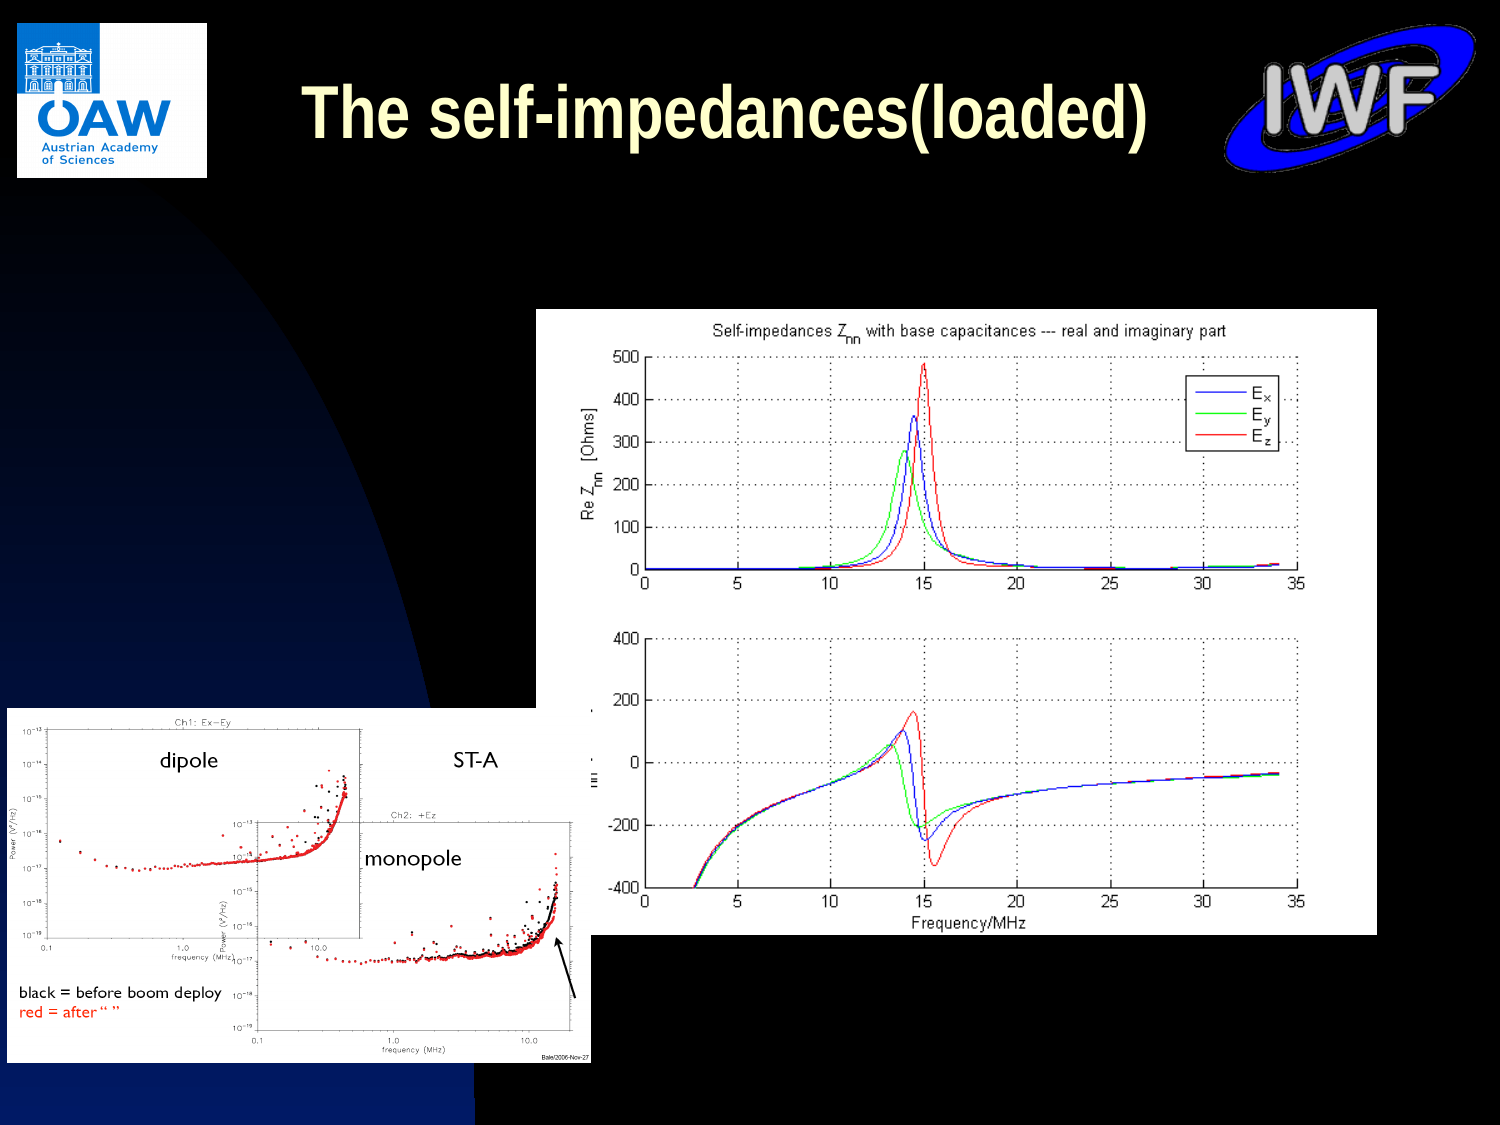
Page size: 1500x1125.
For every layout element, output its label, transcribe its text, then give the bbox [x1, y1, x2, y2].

picture [7, 309, 1377, 1063]
picture [17, 23, 207, 178]
picture [1224, 24, 1476, 173]
title The self-impedances(loaded) [286, 26, 1475, 215]
